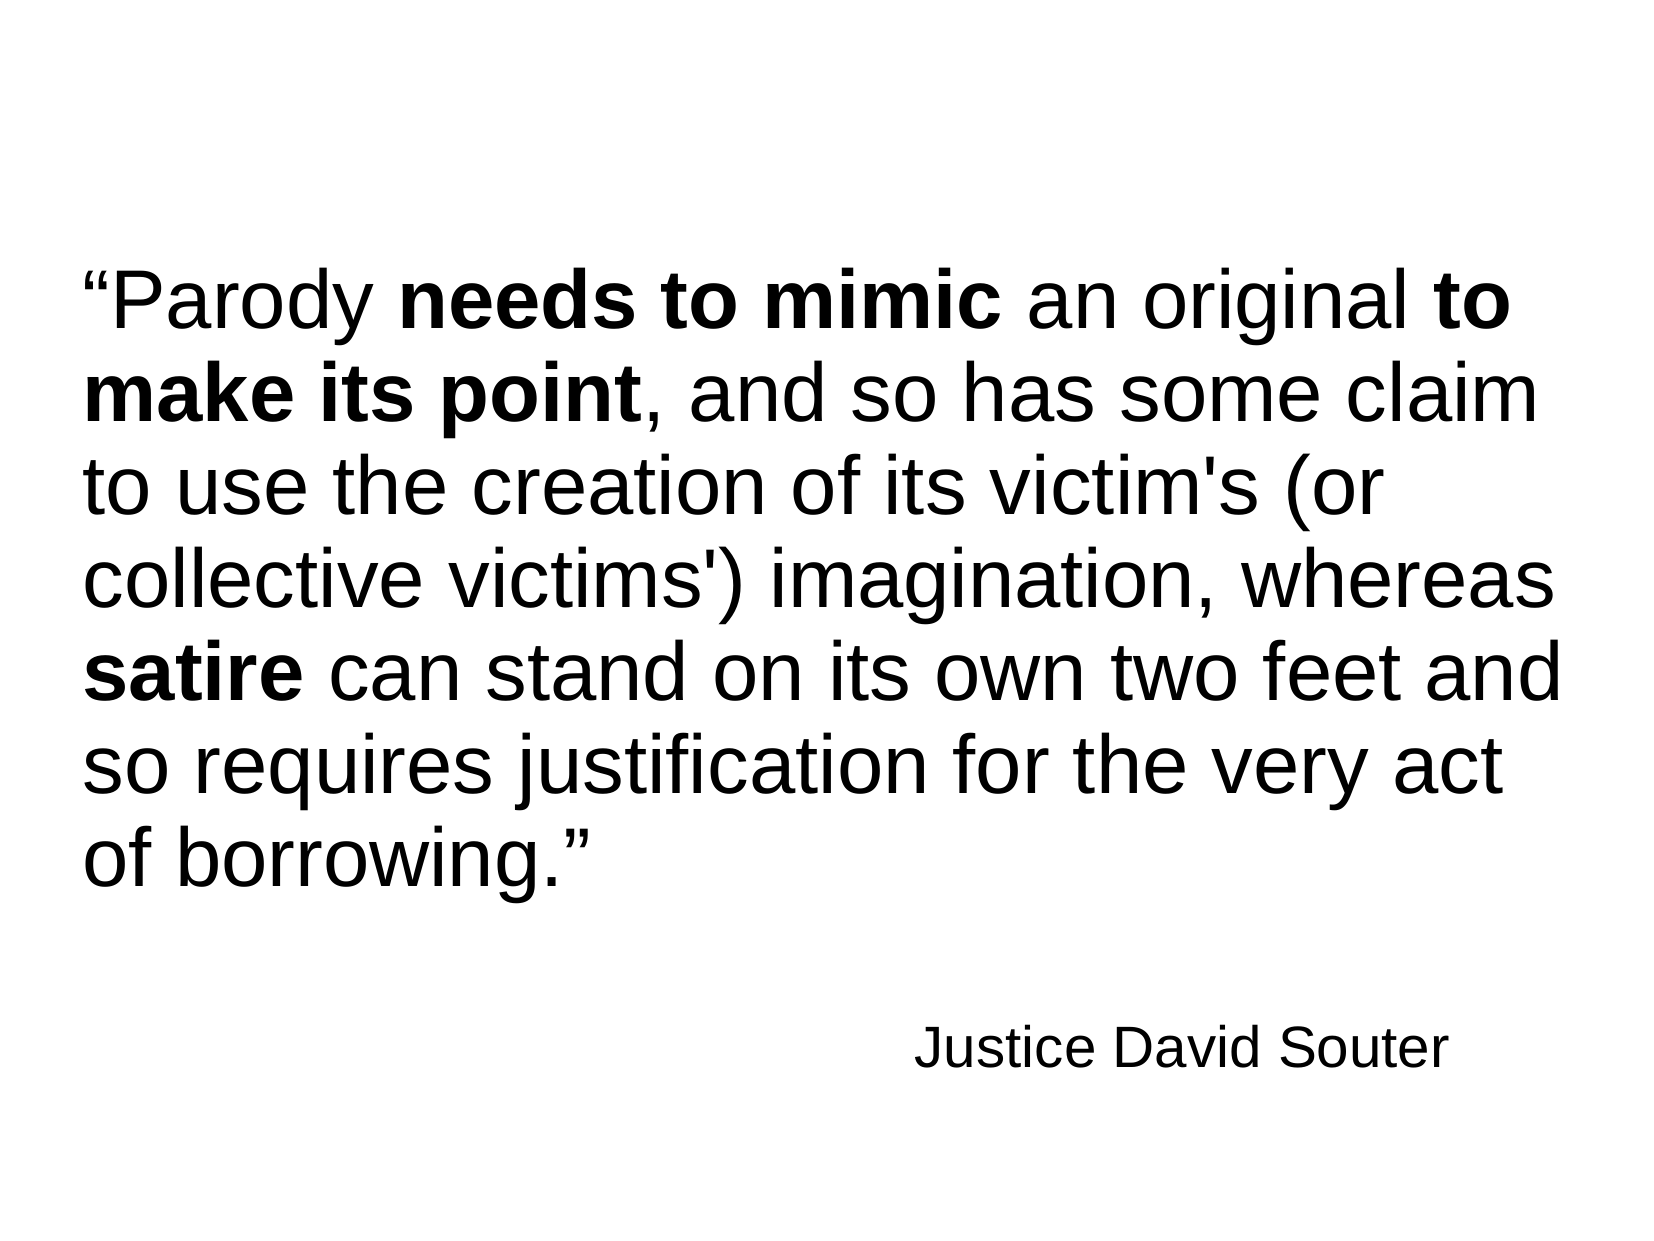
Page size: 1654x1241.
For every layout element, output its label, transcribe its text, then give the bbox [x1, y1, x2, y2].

text_box Justice David Souter [900, 1007, 1538, 1088]
subtitle “Parody needs to mimic an original to make its point, and so has some claim to use the creation of its victim's (or collective victims') imagination, whereas satire can stand on its own two feet and so requires justification for the very act of borrowing.” [82, 56, 1571, 1102]
